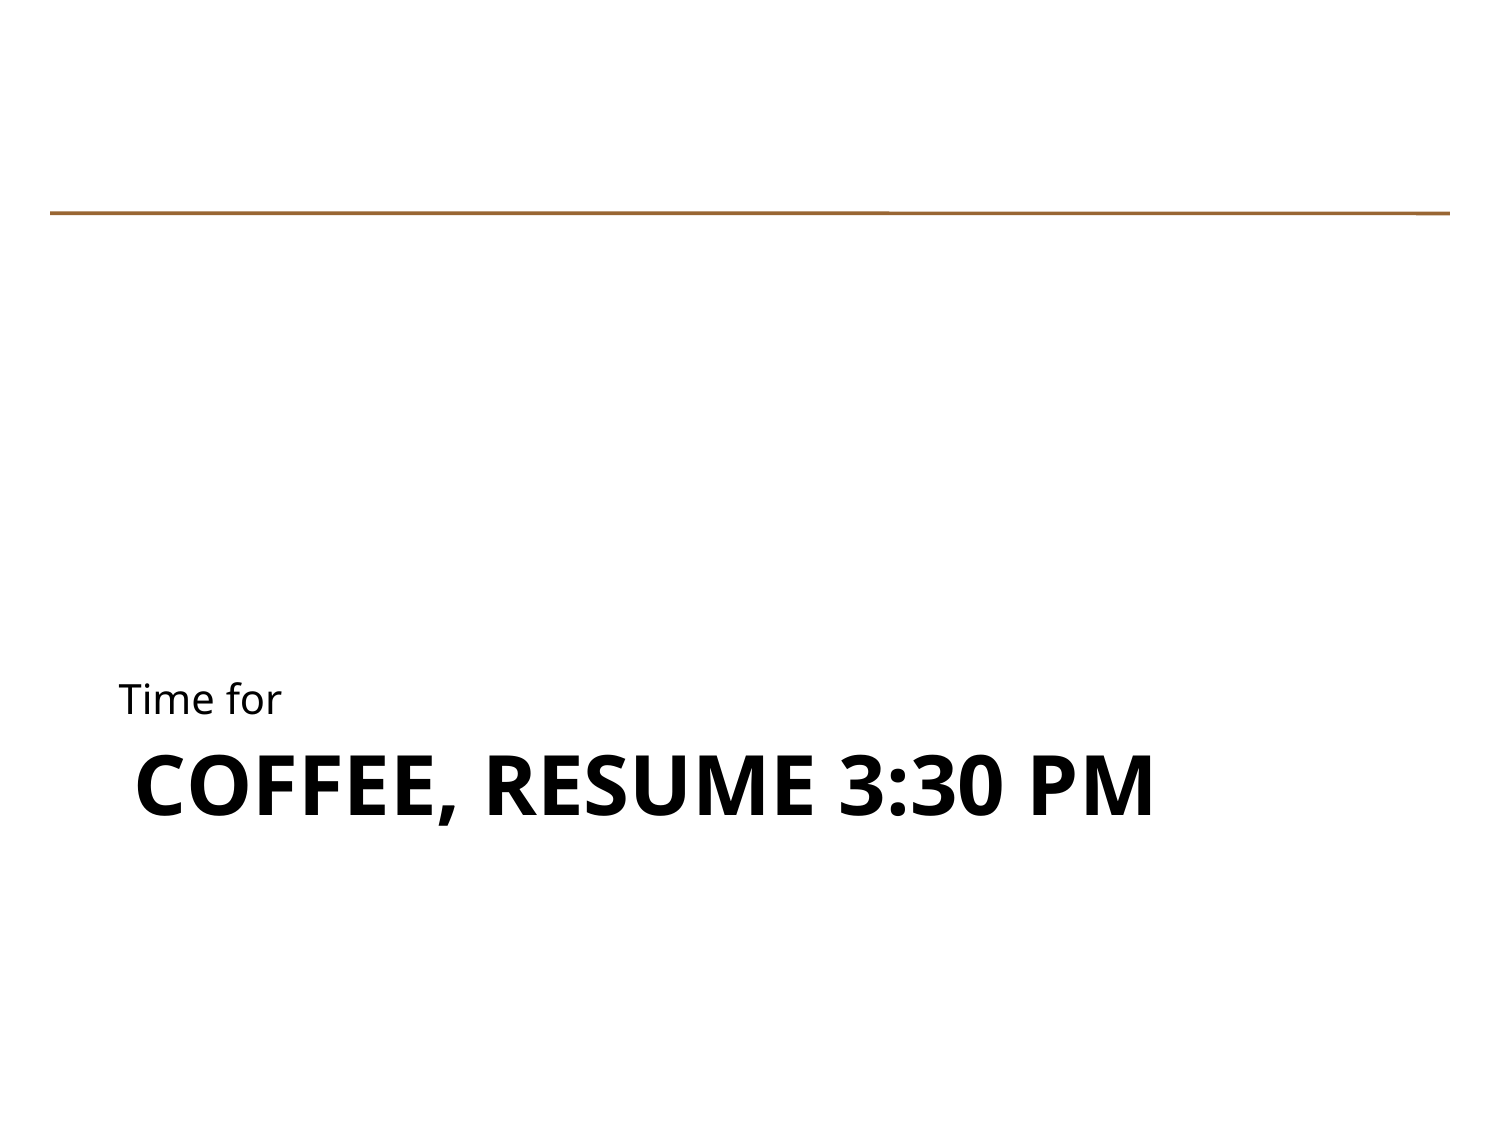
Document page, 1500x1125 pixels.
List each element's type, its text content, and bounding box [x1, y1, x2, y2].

text_box COFFEE, RESUME 3:30 PM [118, 723, 1394, 947]
text_box Time for [118, 476, 1394, 723]
